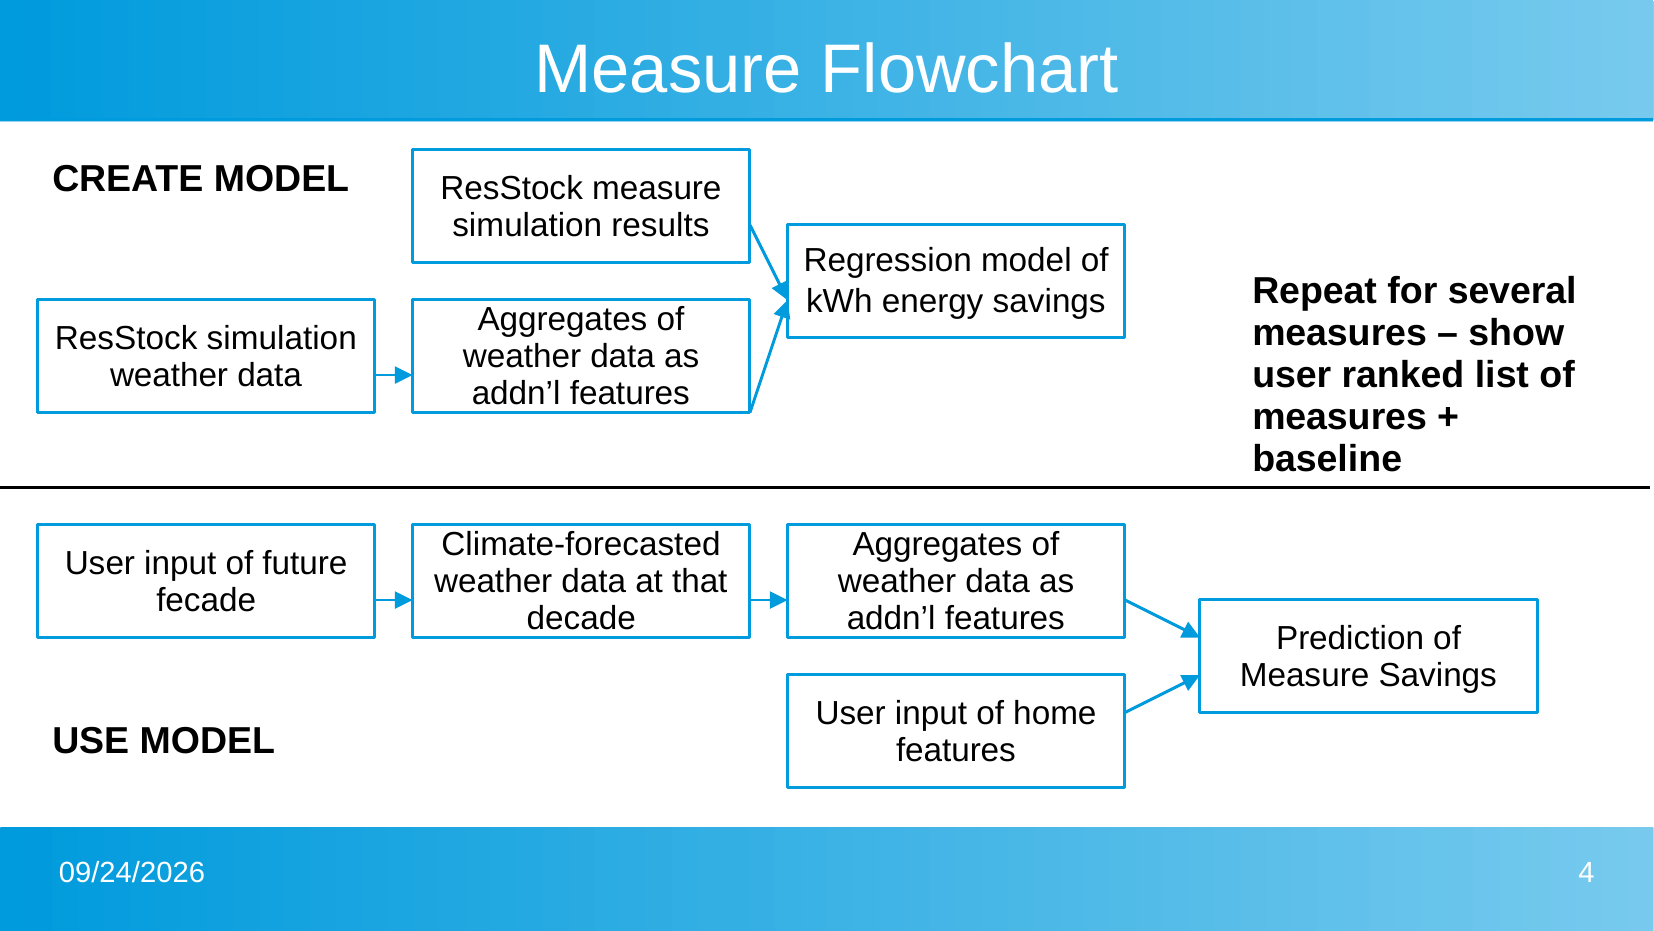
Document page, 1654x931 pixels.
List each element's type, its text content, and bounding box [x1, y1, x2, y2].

text_box CREATE MODEL [37, 150, 376, 207]
text_box ResStock measure simulation results [412, 149, 750, 263]
text_box User input of future fecade [37, 524, 375, 638]
text_box Aggregates of weather data as addn’l features [787, 524, 1125, 638]
title Measure Flowchart [59, 29, 1595, 108]
text_box Aggregates of weather data as addn’l features [412, 299, 750, 413]
text_box User input of home features [787, 674, 1125, 788]
text_box Prediction of Measure Savings [1199, 599, 1538, 713]
text_box Repeat for several measures – show user ranked list of measures + baseline [1237, 262, 1617, 488]
text_box USE MODEL [37, 712, 376, 770]
text_box Regression model of kWh energy savings [787, 224, 1125, 338]
text_box Climate-forecasted weather data at that decade [412, 524, 750, 638]
text_box ResStock simulation weather data [37, 299, 375, 413]
